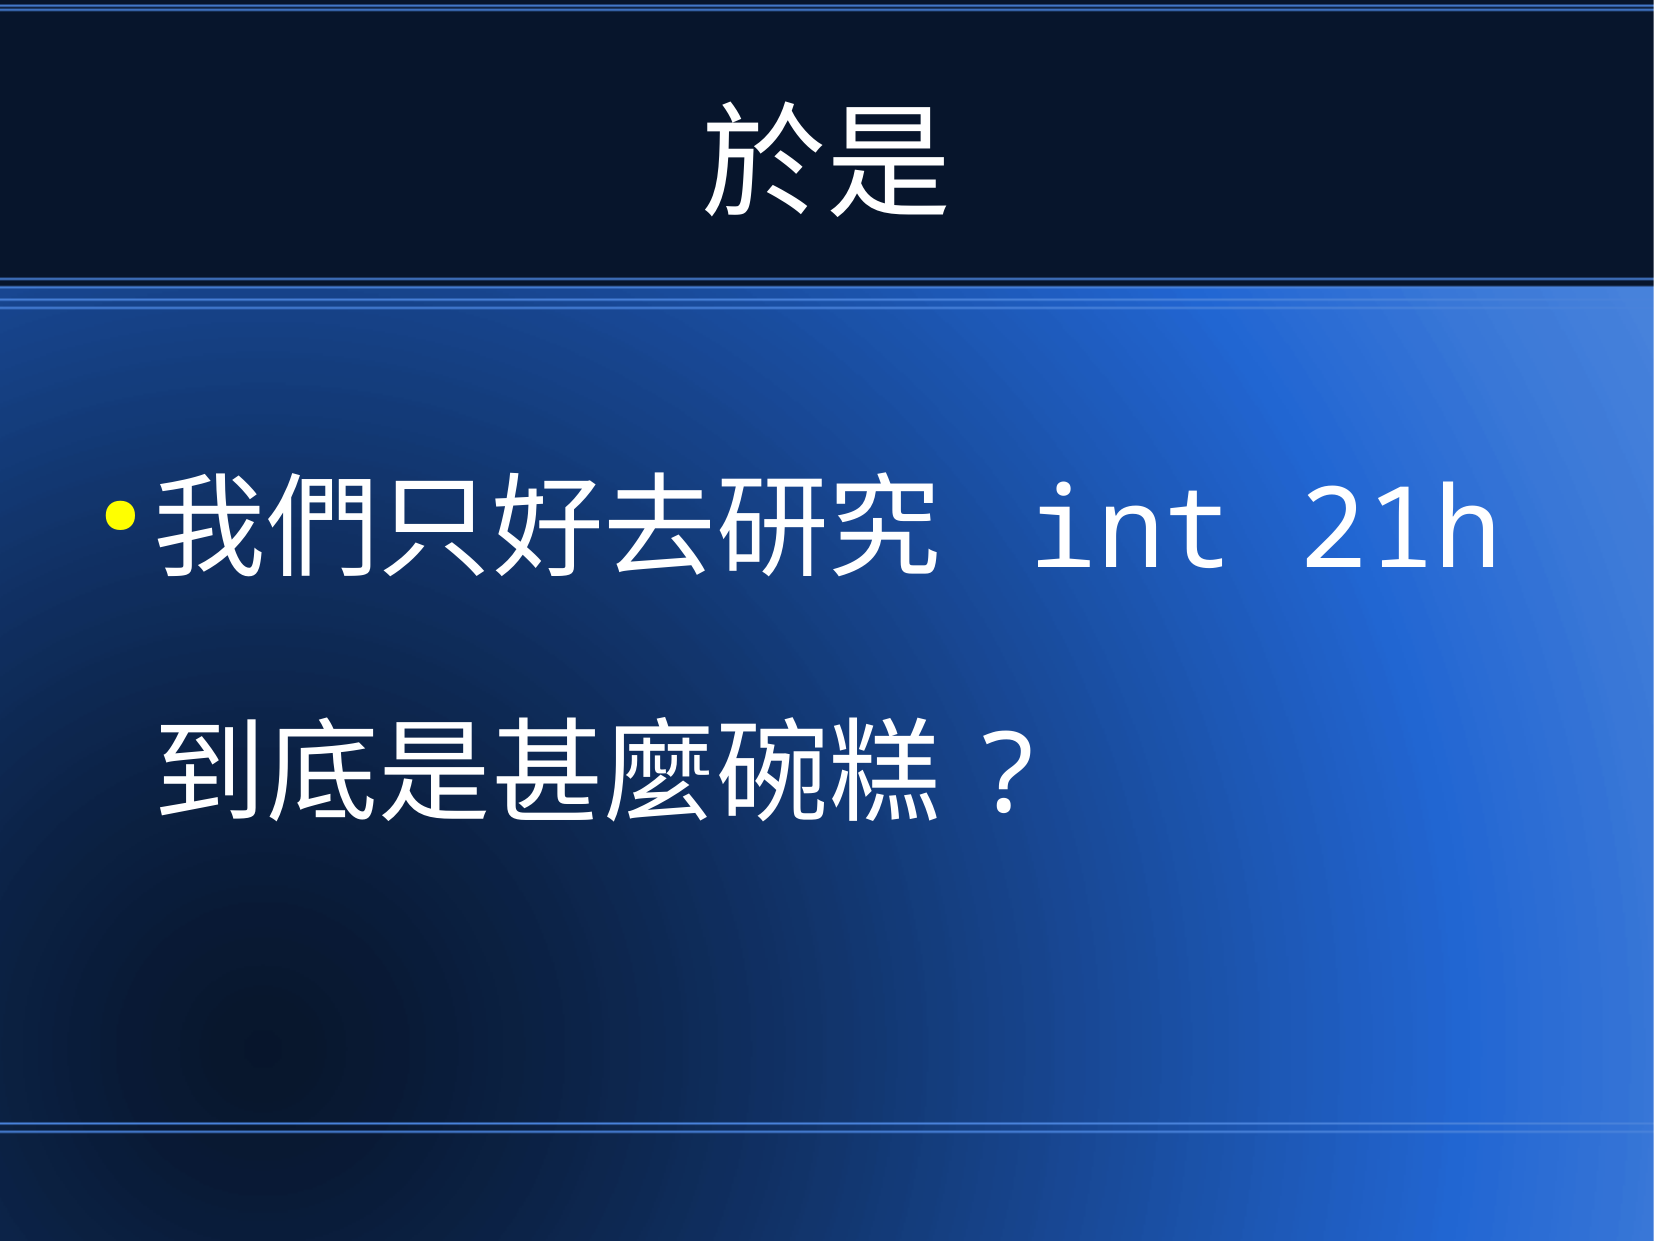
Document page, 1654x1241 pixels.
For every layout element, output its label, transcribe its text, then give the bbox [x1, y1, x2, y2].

title 於是 [82, 49, 1571, 257]
picture [0, 0, 1654, 1241]
list 我們只好去研究 int 21h 到底是甚麼碗糕? [82, 355, 1571, 1241]
